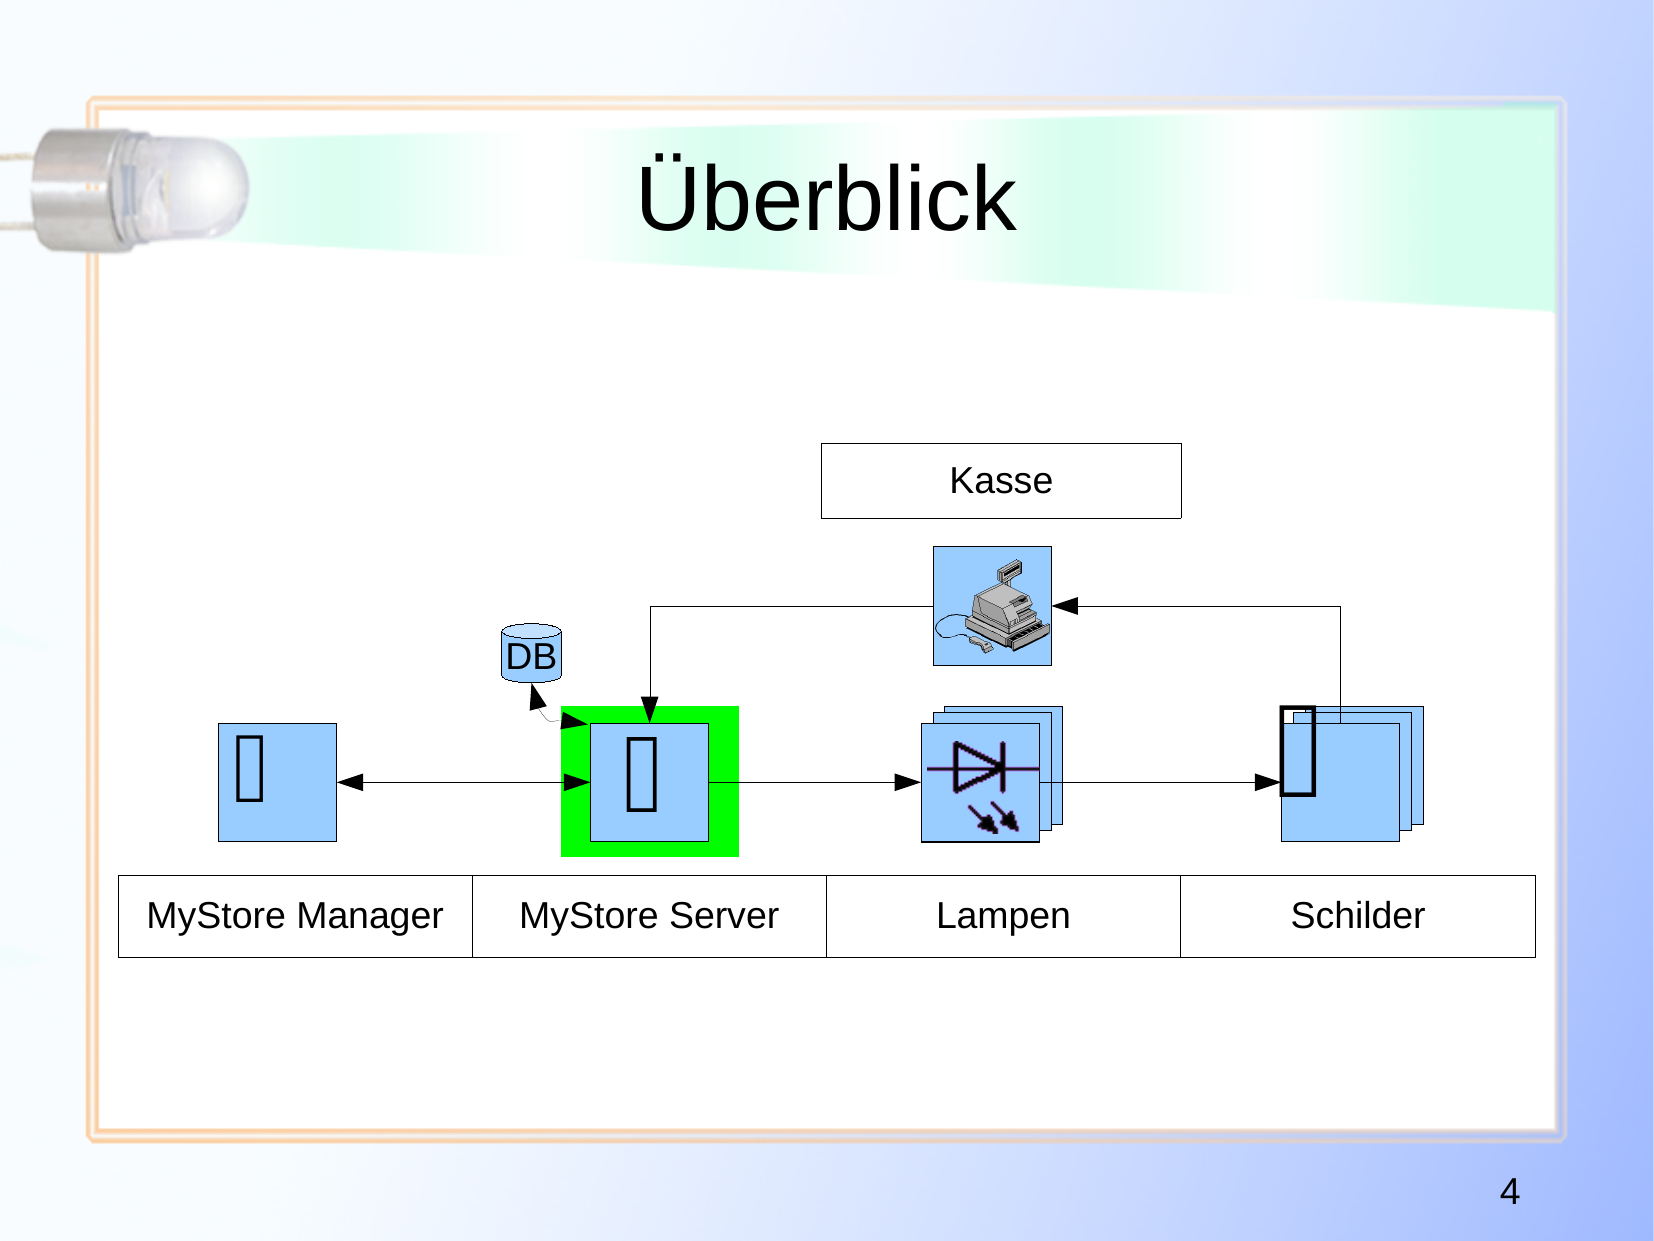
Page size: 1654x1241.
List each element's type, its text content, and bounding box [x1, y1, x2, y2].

text_box [1040, 783, 1063, 831]
title Überblick [82, 102, 1571, 296]
text_box  [1260, 694, 1424, 847]
table_header MyStore Server [473, 876, 826, 957]
table_header MyStore Manager [119, 876, 472, 957]
text_box [933, 546, 1052, 666]
table_header Lampen [827, 876, 1180, 957]
text_box : [218, 726, 337, 853]
picture [0, 0, 1654, 1241]
text_box [921, 706, 1063, 843]
text_box 11 [1485, 1163, 1654, 1235]
text_box  [608, 726, 727, 854]
text_box DB [501, 632, 562, 683]
table_header Schilder [1181, 876, 1535, 957]
text_box [590, 723, 709, 842]
table_header Kasse [822, 444, 1181, 518]
